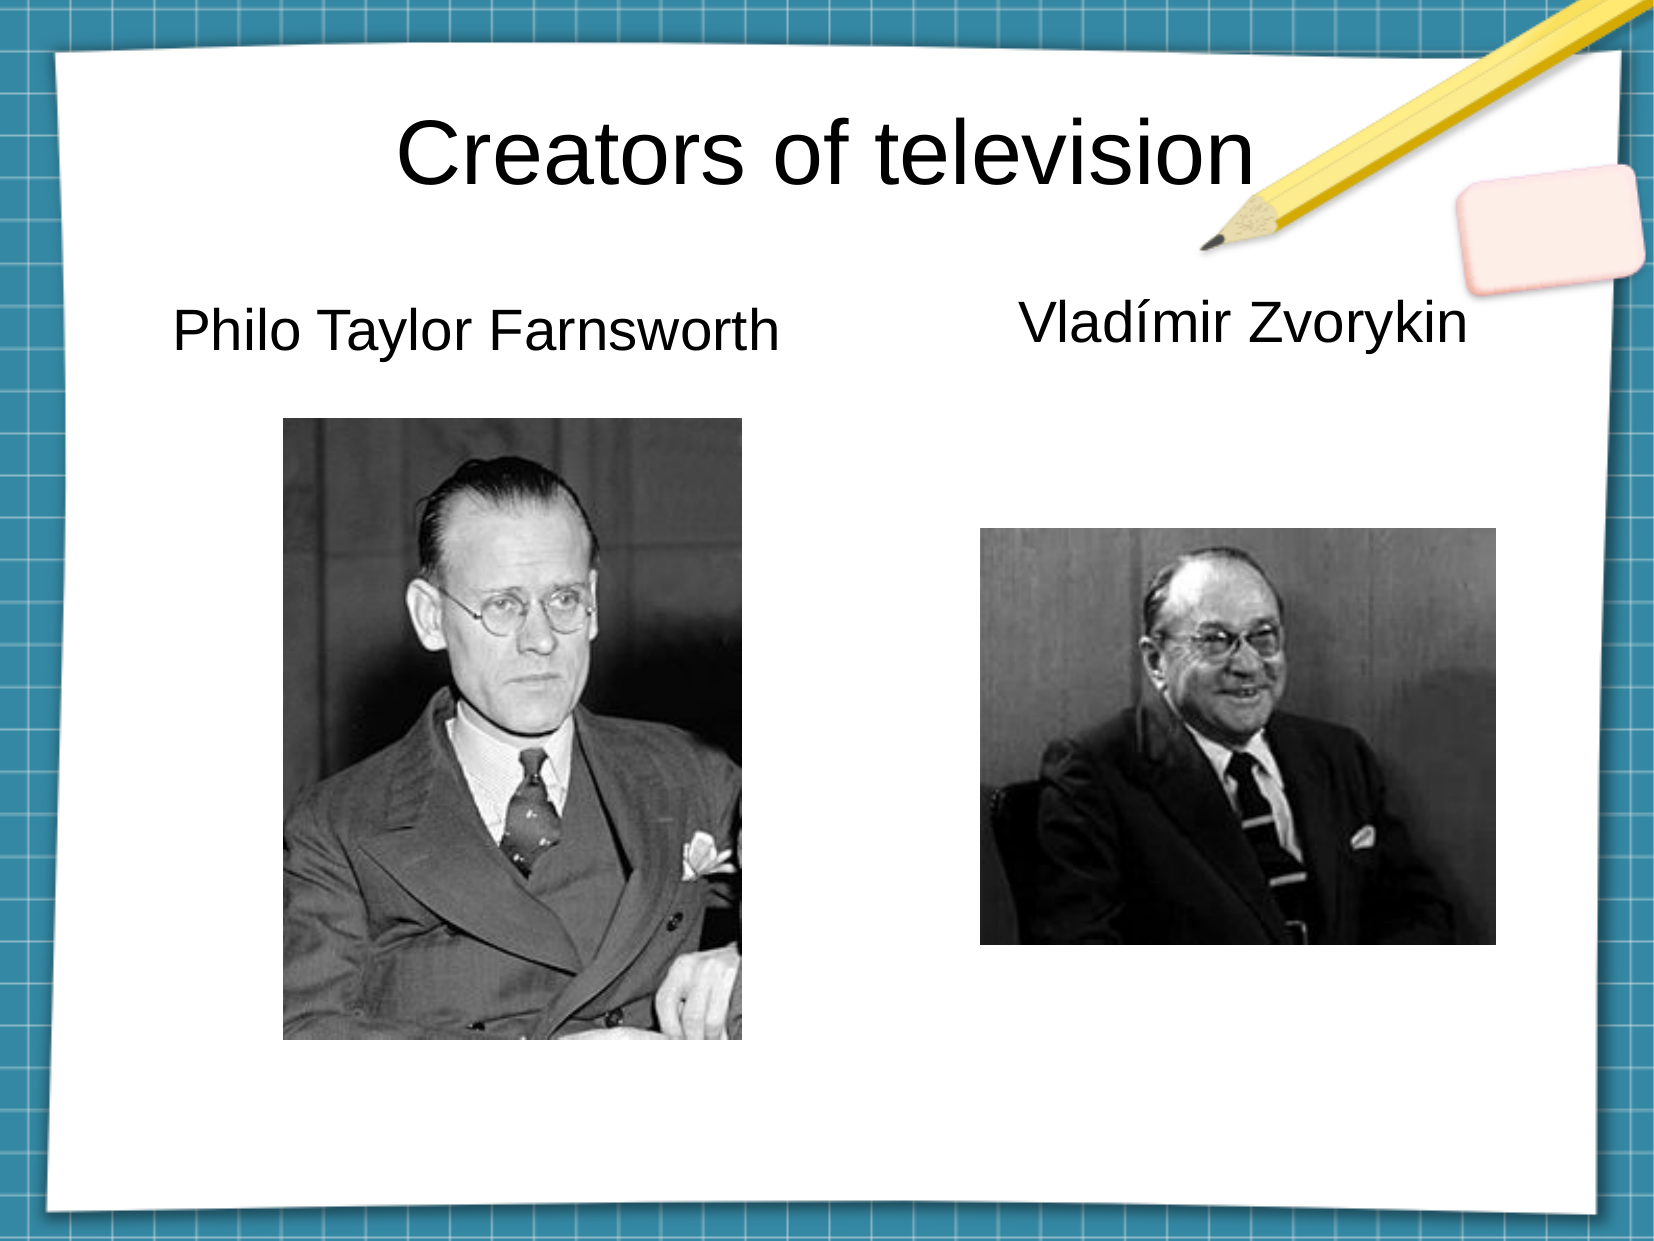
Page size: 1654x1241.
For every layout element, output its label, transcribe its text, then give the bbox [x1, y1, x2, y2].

list Vladímir Zvorykin [845, 290, 1572, 1010]
title Creators of television [82, 49, 1571, 257]
picture [0, 0, 1654, 1241]
list Philo Taylor Farnsworth [82, 290, 809, 1010]
